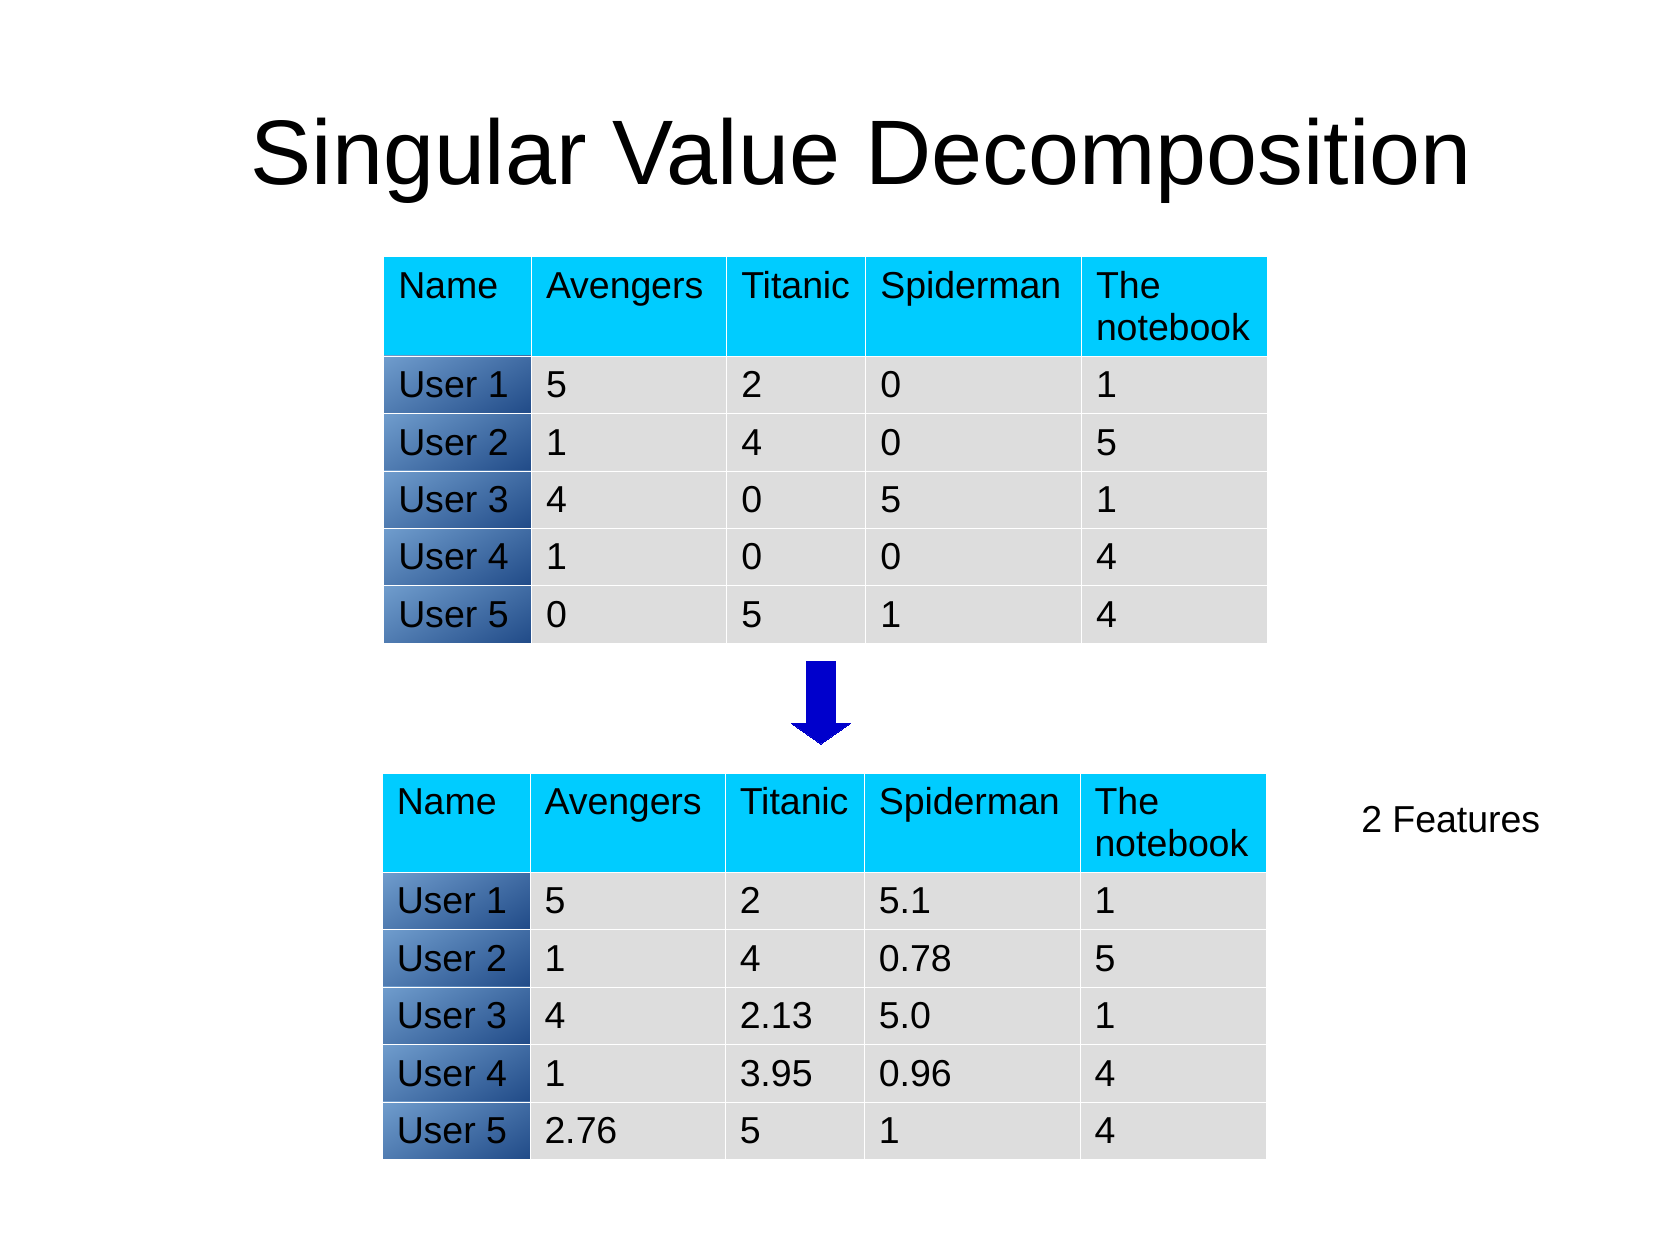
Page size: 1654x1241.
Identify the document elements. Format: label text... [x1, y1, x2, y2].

table_cell 1 [532, 529, 726, 585]
table_cell 2 [727, 357, 865, 413]
table_cell User 5 [383, 1103, 530, 1159]
table_cell 0.96 [865, 1045, 1080, 1102]
table_cell 1 [1082, 472, 1267, 528]
table_cell 1 [1082, 357, 1267, 413]
table_cell 0 [727, 472, 865, 528]
table_header Spiderman [865, 774, 1080, 872]
table_cell 0.78 [865, 930, 1080, 987]
table_cell 0 [532, 586, 726, 643]
table_header The notebook [1081, 774, 1266, 872]
table_cell 1 [1081, 873, 1266, 929]
table_cell 4 [1081, 1103, 1266, 1159]
table_cell 2.76 [531, 1103, 725, 1159]
table_cell User 3 [384, 472, 531, 528]
table_cell User 4 [384, 529, 531, 585]
table_cell 0 [866, 357, 1081, 413]
table_cell 5 [1082, 414, 1267, 471]
table_cell 5.0 [865, 988, 1080, 1044]
text_box 2 Features [1346, 791, 1571, 849]
table_cell 4 [532, 472, 726, 528]
table_cell 1 [1081, 988, 1266, 1044]
table_header Name [384, 257, 531, 356]
table_header Titanic [727, 257, 865, 356]
table_cell 5 [866, 472, 1081, 528]
table_cell 4 [531, 988, 725, 1044]
table_cell User 2 [384, 414, 531, 471]
table_cell 1 [865, 1103, 1080, 1159]
table_cell 2 [726, 873, 864, 929]
table_cell User 4 [383, 1045, 530, 1102]
table_cell 4 [1082, 529, 1267, 585]
table_cell 4 [1082, 586, 1267, 643]
table_cell 5 [532, 357, 726, 413]
table_cell 5 [727, 586, 865, 643]
table_cell 0 [866, 529, 1081, 585]
table_cell 5 [531, 873, 725, 929]
table_cell 1 [531, 930, 725, 987]
table_cell 3.95 [726, 1045, 864, 1102]
table_cell 1 [532, 414, 726, 471]
table_header Titanic [726, 774, 864, 872]
table_cell User 3 [383, 988, 530, 1044]
table_cell 2.13 [726, 988, 864, 1044]
table_cell User 1 [384, 357, 531, 413]
table_cell 0 [727, 529, 865, 585]
table_header Name [383, 774, 530, 872]
table_header The notebook [1082, 257, 1267, 356]
table_cell 4 [726, 930, 864, 987]
table_cell 5 [1081, 930, 1266, 987]
title Singular Value Decomposition [82, 49, 1571, 257]
table_cell 4 [727, 414, 865, 471]
table_cell 1 [866, 586, 1081, 643]
table_header Avengers [532, 257, 726, 356]
table_cell User 5 [384, 586, 531, 643]
table_cell User 1 [383, 873, 530, 929]
table_cell 0 [866, 414, 1081, 471]
table_cell 4 [1081, 1045, 1266, 1102]
table_header Avengers [531, 774, 725, 872]
table_cell 1 [531, 1045, 725, 1102]
table_cell 5.1 [865, 873, 1080, 929]
table_header Spiderman [866, 257, 1081, 356]
table_cell User 2 [383, 930, 530, 987]
text_box [791, 661, 851, 745]
table_cell 5 [726, 1103, 864, 1159]
